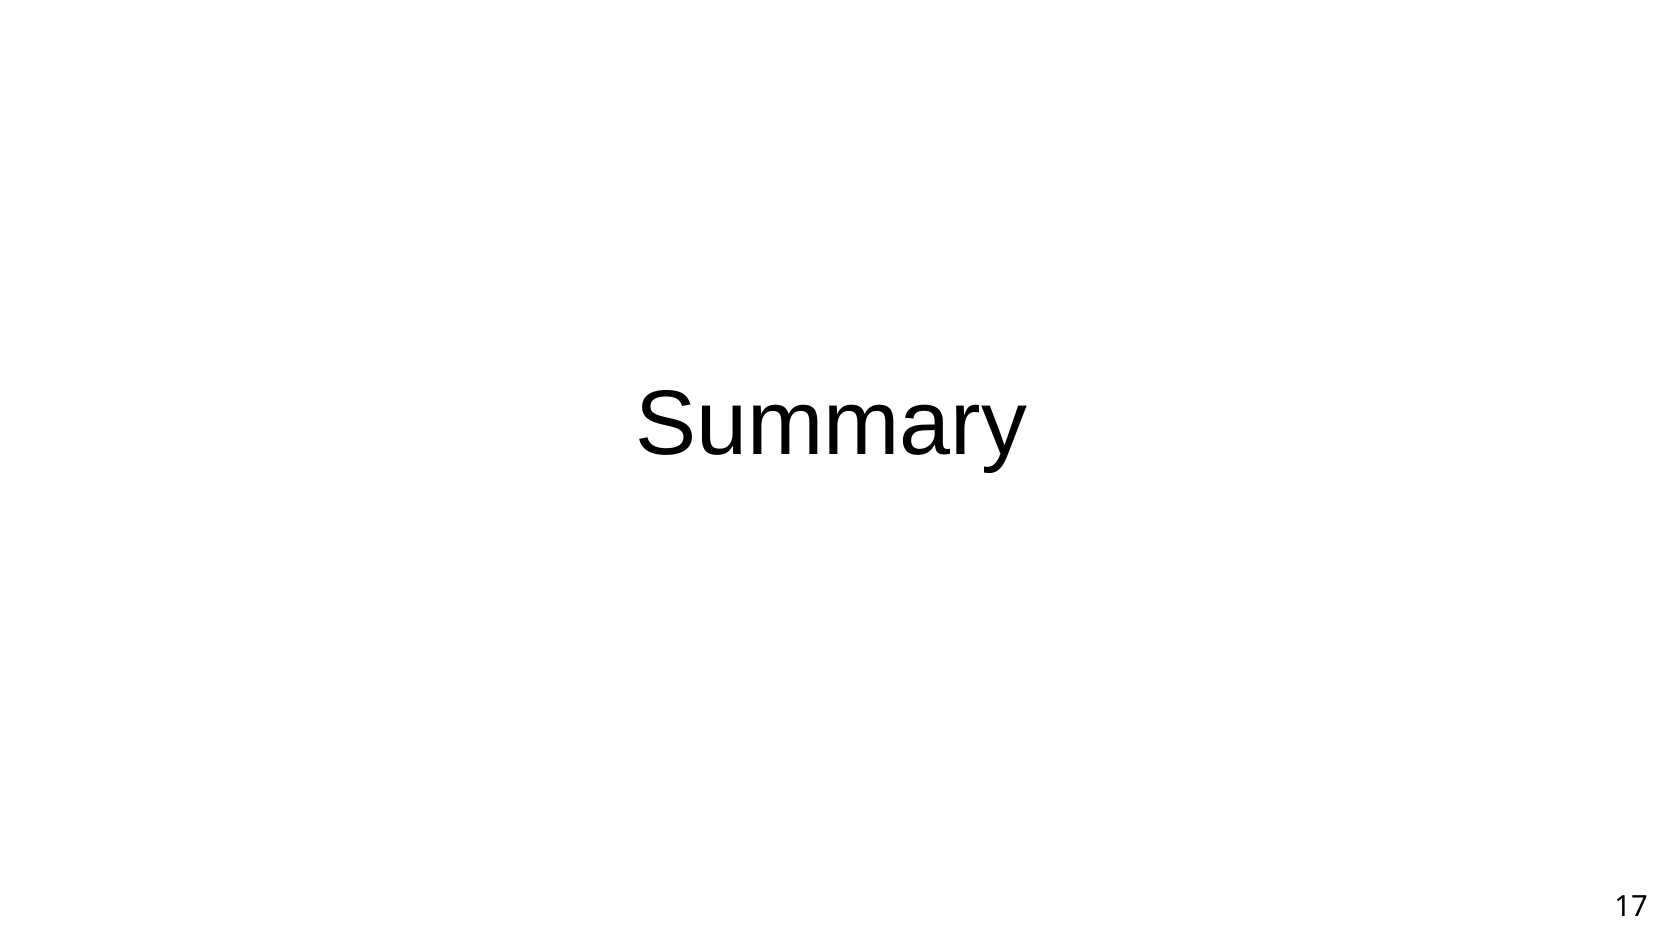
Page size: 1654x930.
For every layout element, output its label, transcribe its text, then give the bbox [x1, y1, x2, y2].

title Summary [87, 344, 1576, 501]
